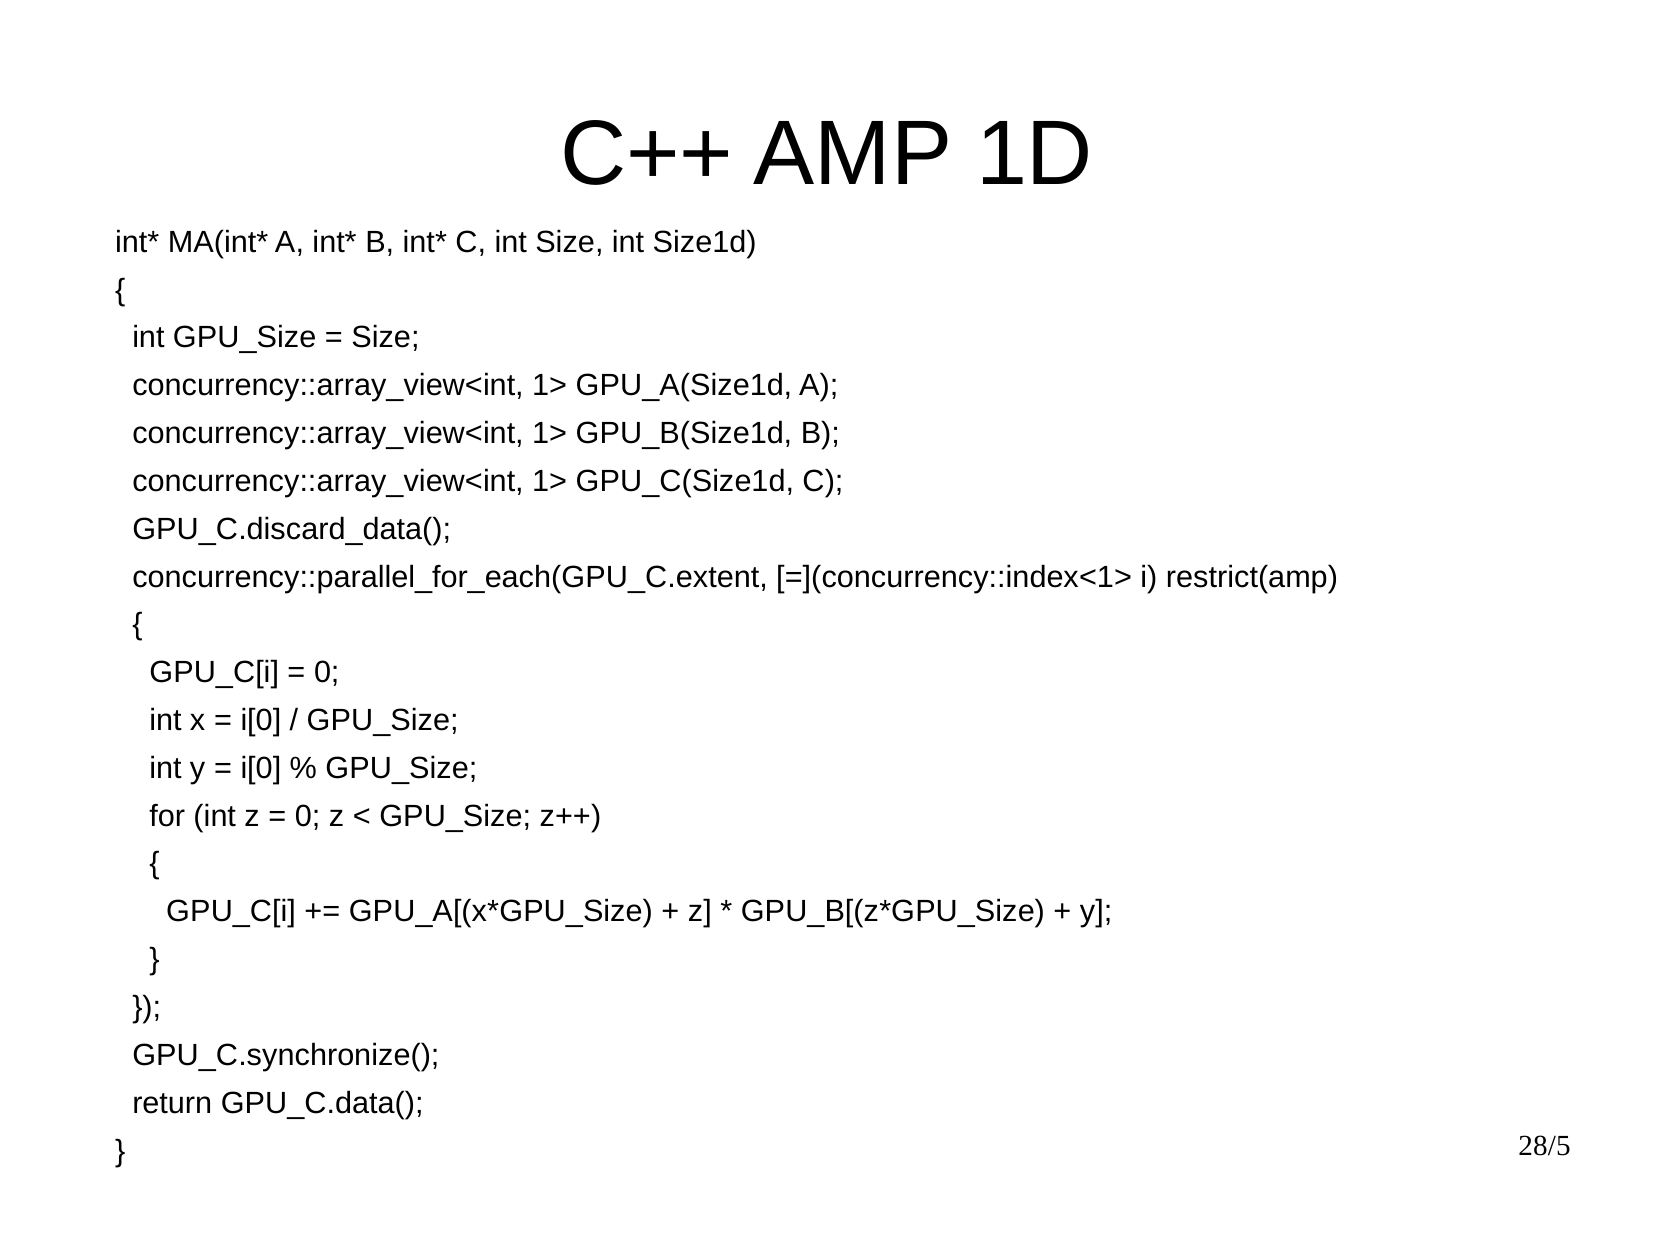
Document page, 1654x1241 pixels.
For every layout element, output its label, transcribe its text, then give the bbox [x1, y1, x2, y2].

list int* MA(int* A, int* B, int* C, int Size, int Size1d) { int GPU_Size = Size; concurrency::array_view<int, 1> GPU_A(Size1d, A); concurrency::array_view<int, 1> GPU_B(Size1d, B); concurrency::array_view<int, 1> GPU_C(Size1d, C); GPU_C.discard_data(); concurrency::parallel_for_each(GPU_C.extent, [=](concurrency::index<1> i) restrict(amp) { GPU_C[i] = 0; int x = i[0] / GPU_Size; int y = i[0] % GPU_Size; for (int z = 0; z < GPU_Size; z++) { GPU_C[i] += GPU_A[(x*GPU_Size) + z] * GPU_B[(z*GPU_Size) + y]; } }); GPU_C.synchronize(); return GPU_C.data(); } [82, 224, 1571, 1182]
title C++ AMP 1D [82, 49, 1571, 224]
